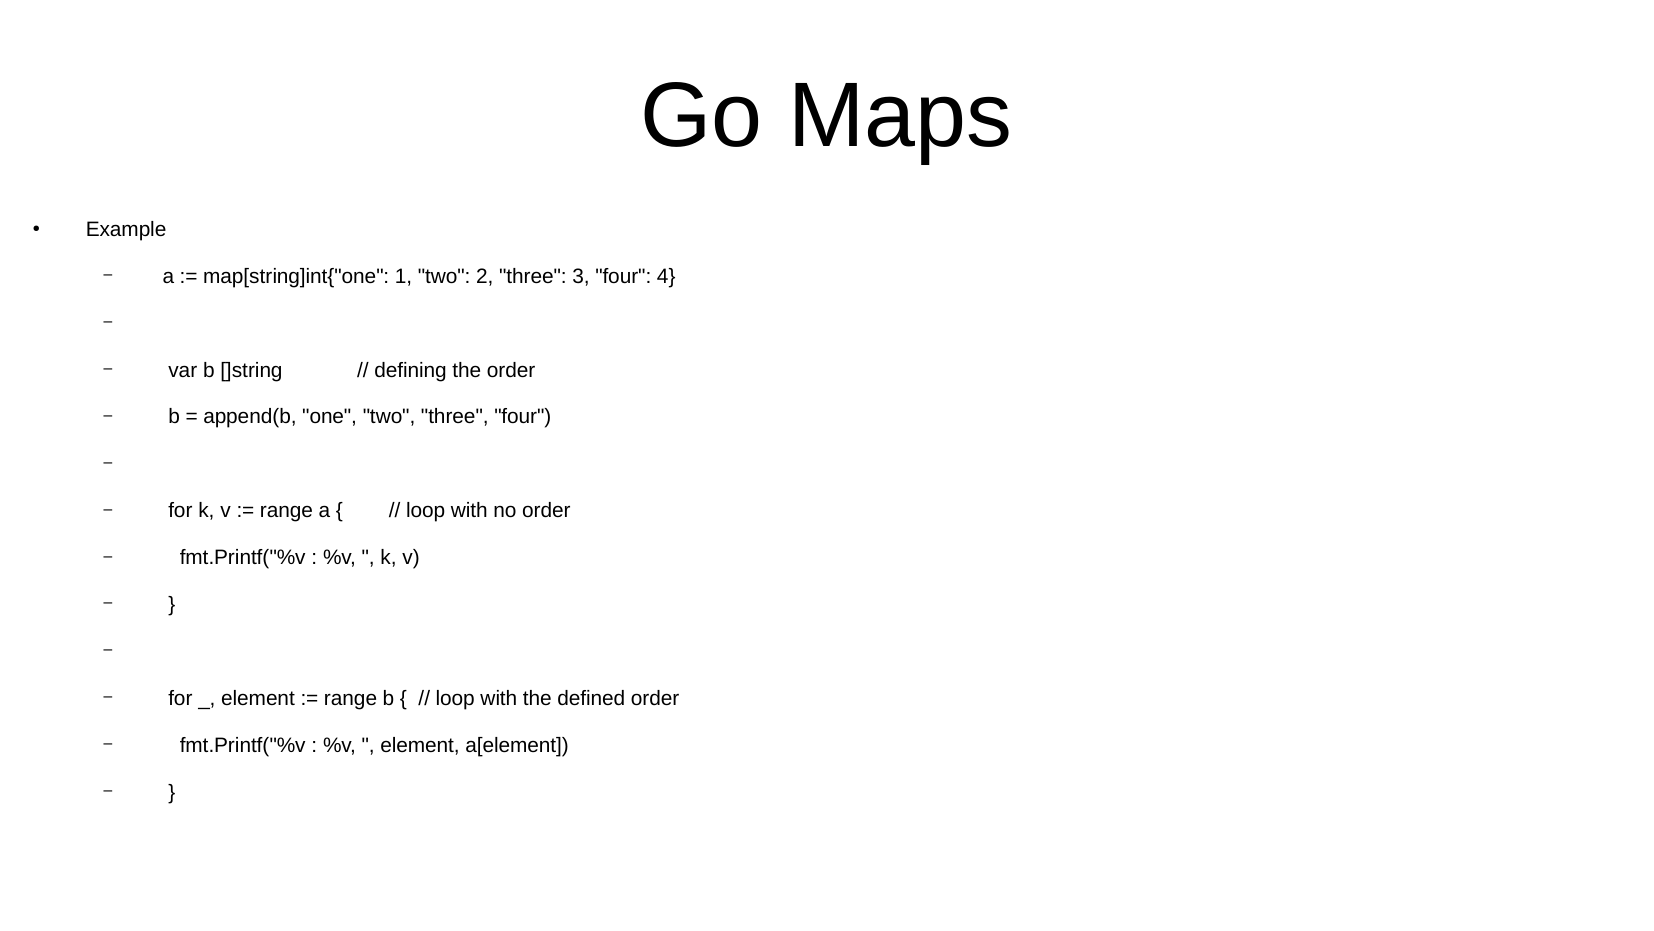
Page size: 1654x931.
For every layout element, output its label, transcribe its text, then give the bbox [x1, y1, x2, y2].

list Example a := map[string]int{"one": 1, "two": 2, "three": 3, "four": 4} var b []string // defining the order b = append(b, "one", "two", "three", "four") for k, v := range a { // loop with no order fmt.Printf("%v : %v, ", k, v) } for _, element := range b { // loop with the defined order fmt.Printf("%v : %v, ", element, a[element]) } [15, 217, 1571, 916]
title Go Maps [82, 37, 1571, 193]
